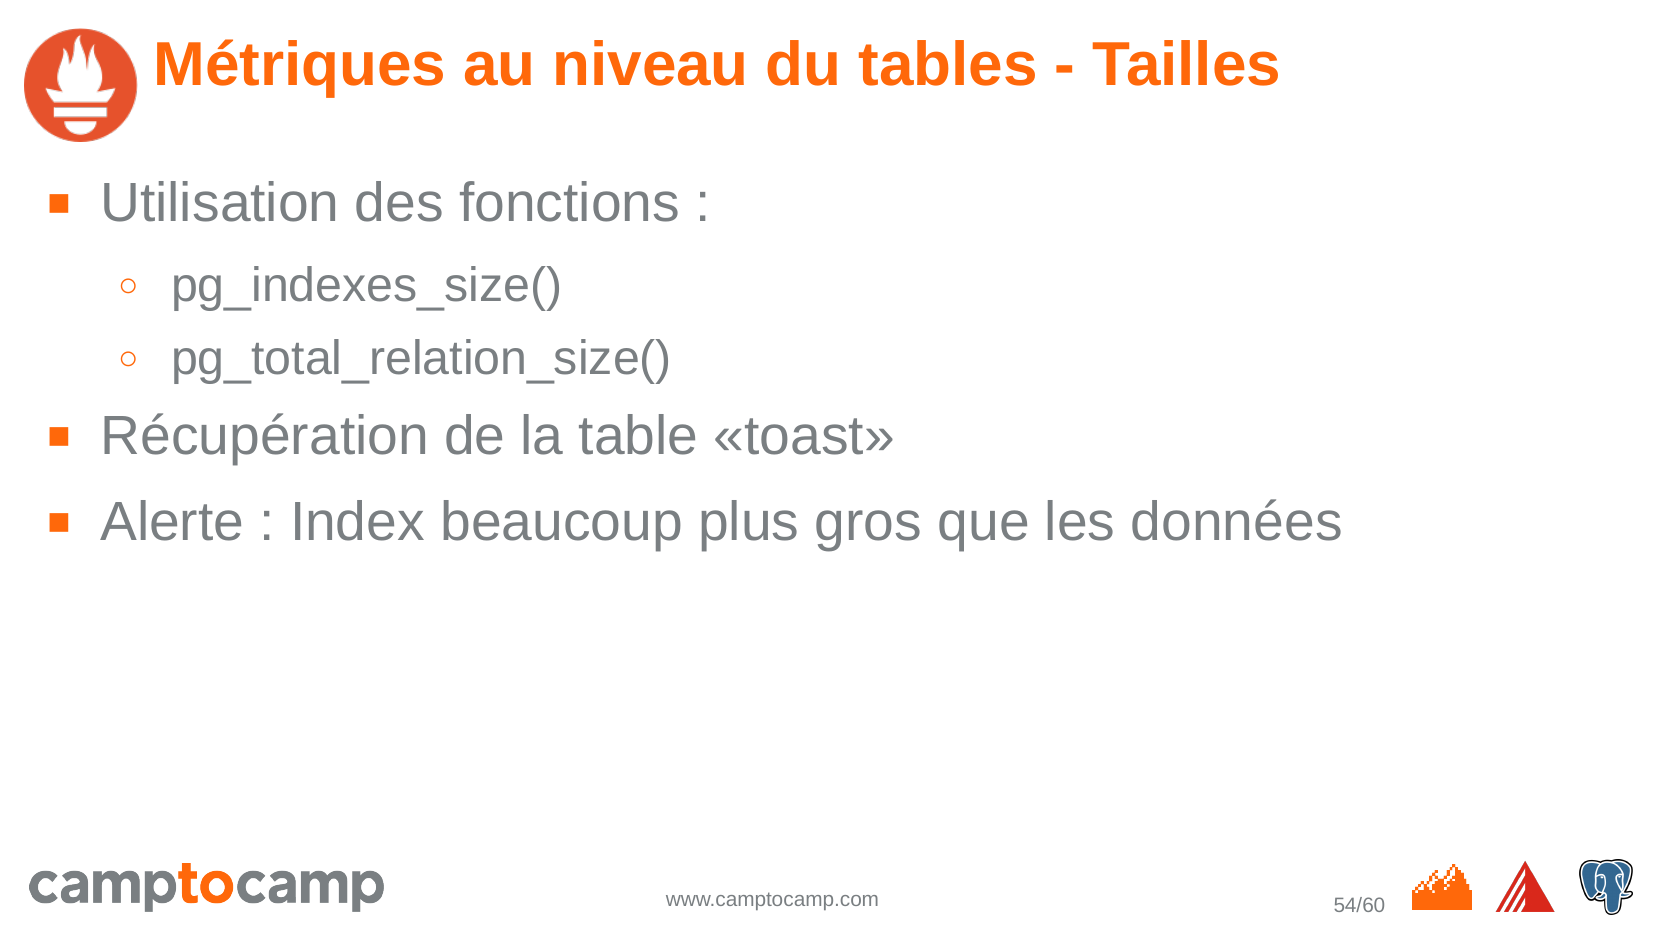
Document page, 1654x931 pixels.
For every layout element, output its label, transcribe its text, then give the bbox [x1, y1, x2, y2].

picture [29, 863, 384, 912]
picture [1579, 859, 1633, 915]
title Métriques au niveau du tables - Tailles [153, 29, 1625, 156]
list Utilisation des fonctions : pg_indexes_size() pg_total_relation_size() Récupération de la table «toast» Alerte : Index beaucoup plus gros que les données [29, 171, 1625, 827]
picture [1412, 864, 1472, 910]
picture [24, 28, 139, 142]
picture [1495, 856, 1556, 917]
